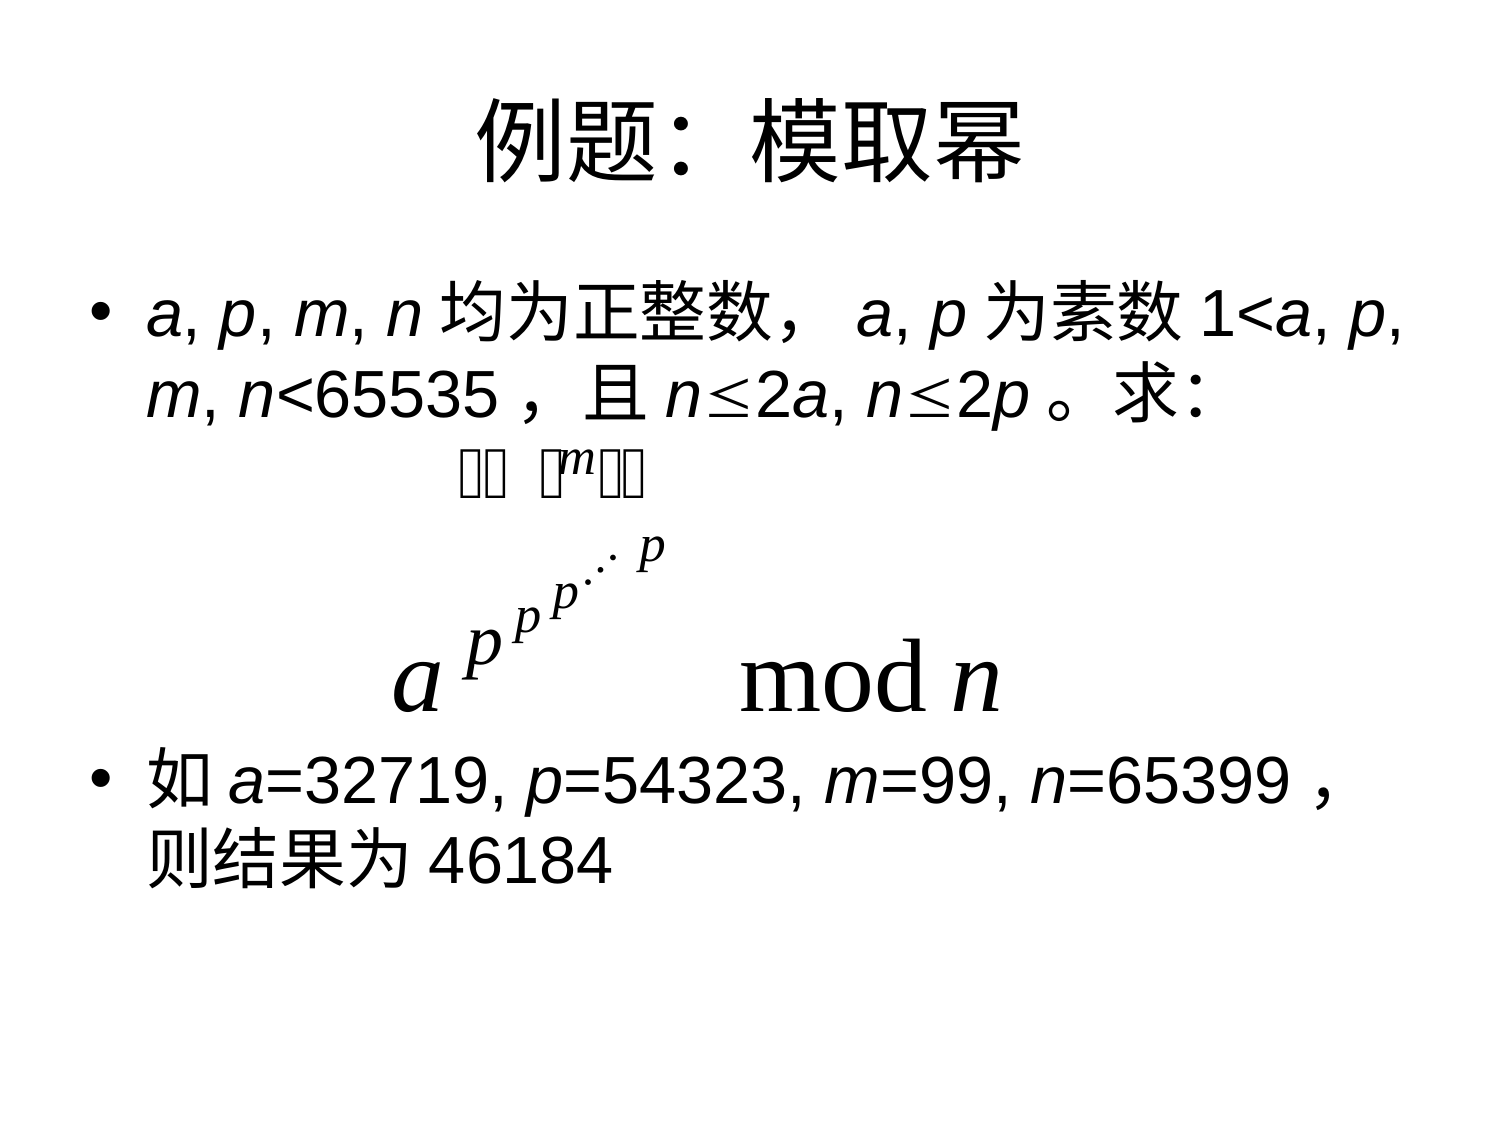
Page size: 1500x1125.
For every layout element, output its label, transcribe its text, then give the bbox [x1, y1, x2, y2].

title 例题：模取幂 [75, 45, 1426, 233]
chart [372, 408, 1028, 765]
list a, p, m, n均为正整数，a, p为素数1<a, p, m, n<65535，且n2a, n2p。求： 如a=32719, p=54323, m=99, n=65399，则结果为46184 [75, 262, 1426, 1006]
